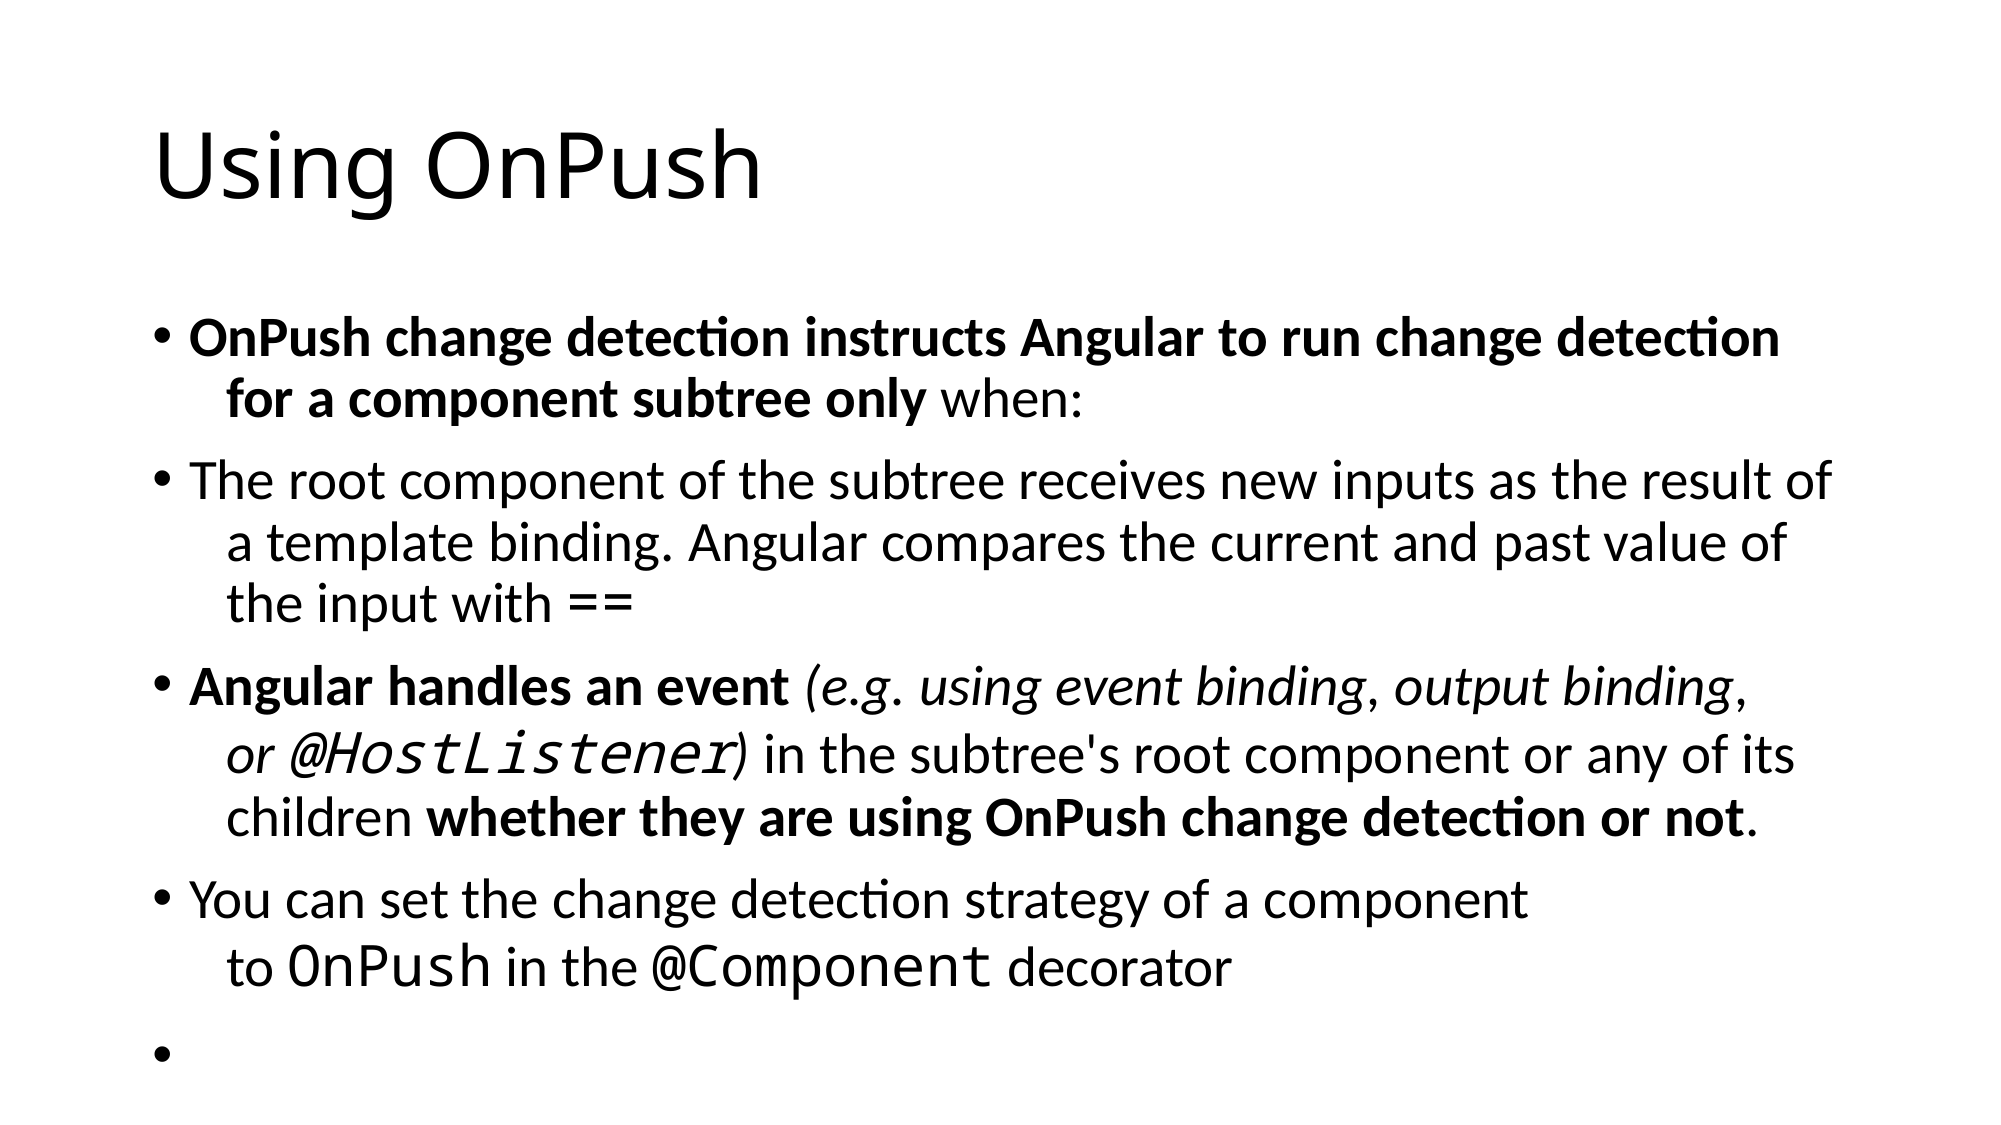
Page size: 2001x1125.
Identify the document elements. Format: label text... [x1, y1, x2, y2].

list OnPush change detection instructs Angular to run change detection for a component subtree only when: The root component of the subtree receives new inputs as the result of a template binding. Angular compares the current and past value of the input with == Angular handles an event (e.g. using event binding, output binding, or @HostListener) in the subtree's root component or any of its children whether they are using OnPush change detection or not. You can set the change detection strategy of a component to OnPush in the @Component decorator [137, 299, 1863, 1014]
title Using OnPush [137, 59, 1863, 278]
